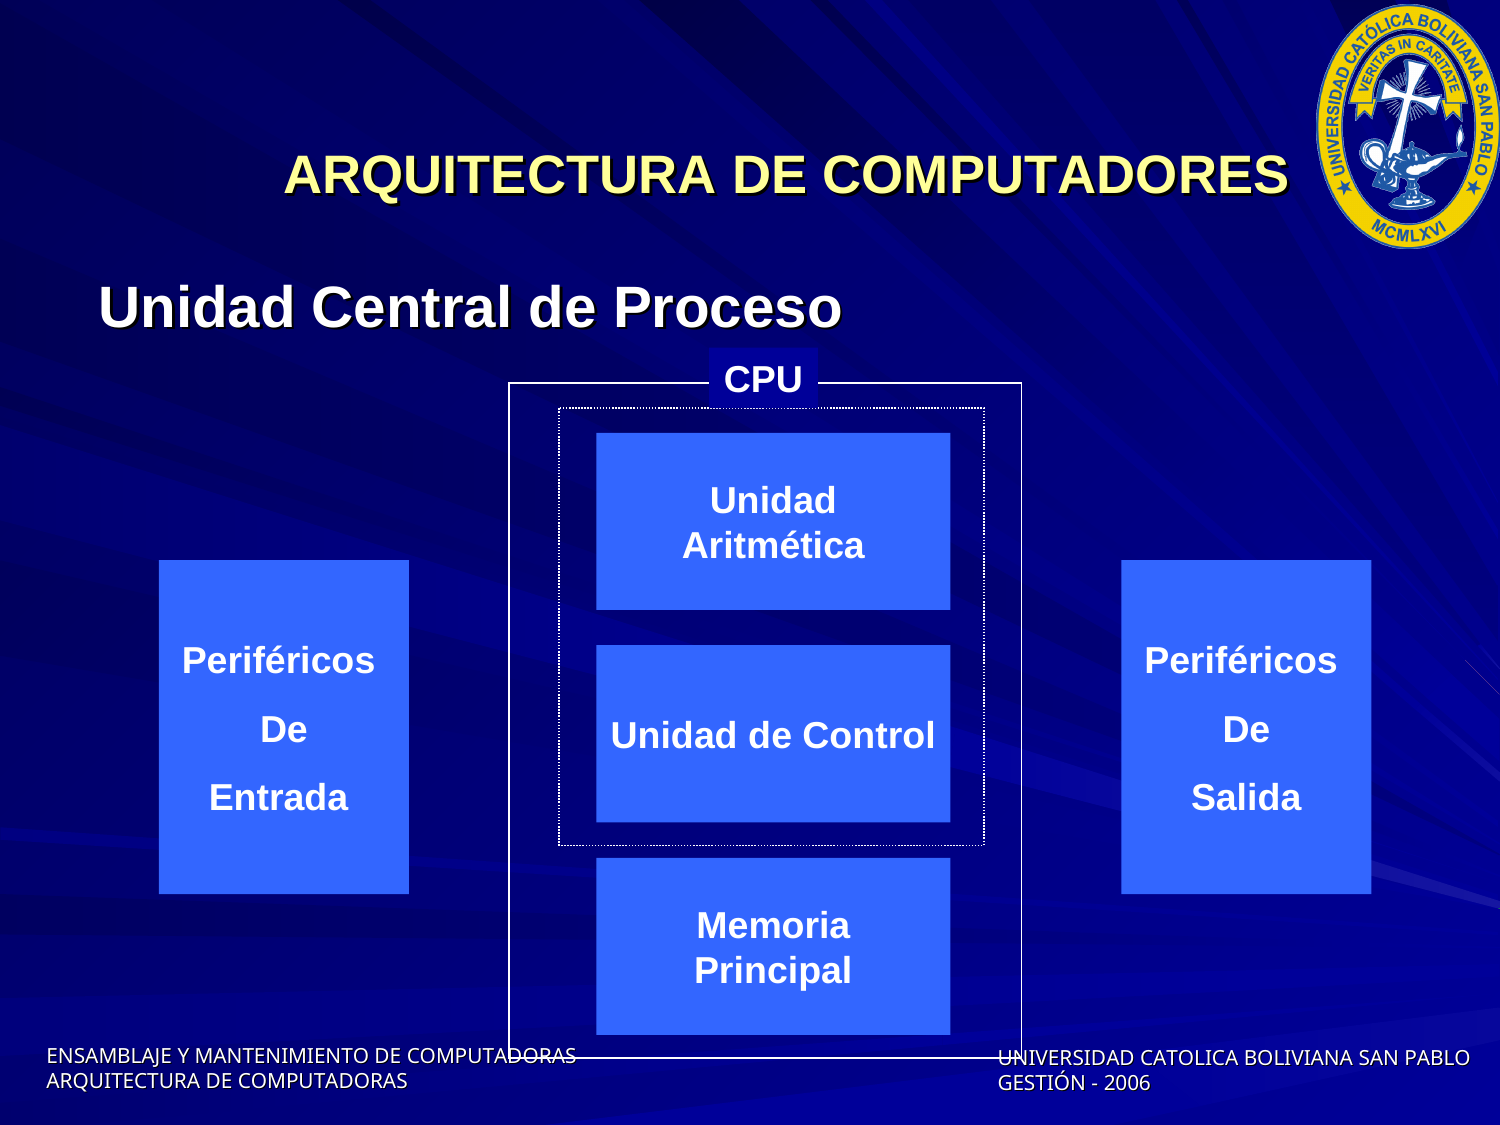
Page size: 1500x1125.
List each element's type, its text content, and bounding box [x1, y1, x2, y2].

text_box Periféricos De Salida [1121, 560, 1372, 895]
picture [1316, 4, 1500, 249]
text_box Memoria Principal [596, 857, 951, 1035]
title Unidad Central de Proceso [83, 267, 1434, 341]
text_box ARQUITECTURA DE COMPUTADORES [112, 78, 1463, 266]
text_box Unidad de Control [596, 645, 951, 823]
text_box Periféricos De Entrada [158, 560, 409, 895]
text_box CPU [709, 347, 818, 409]
text_box Unidad Aritmética [596, 432, 951, 610]
